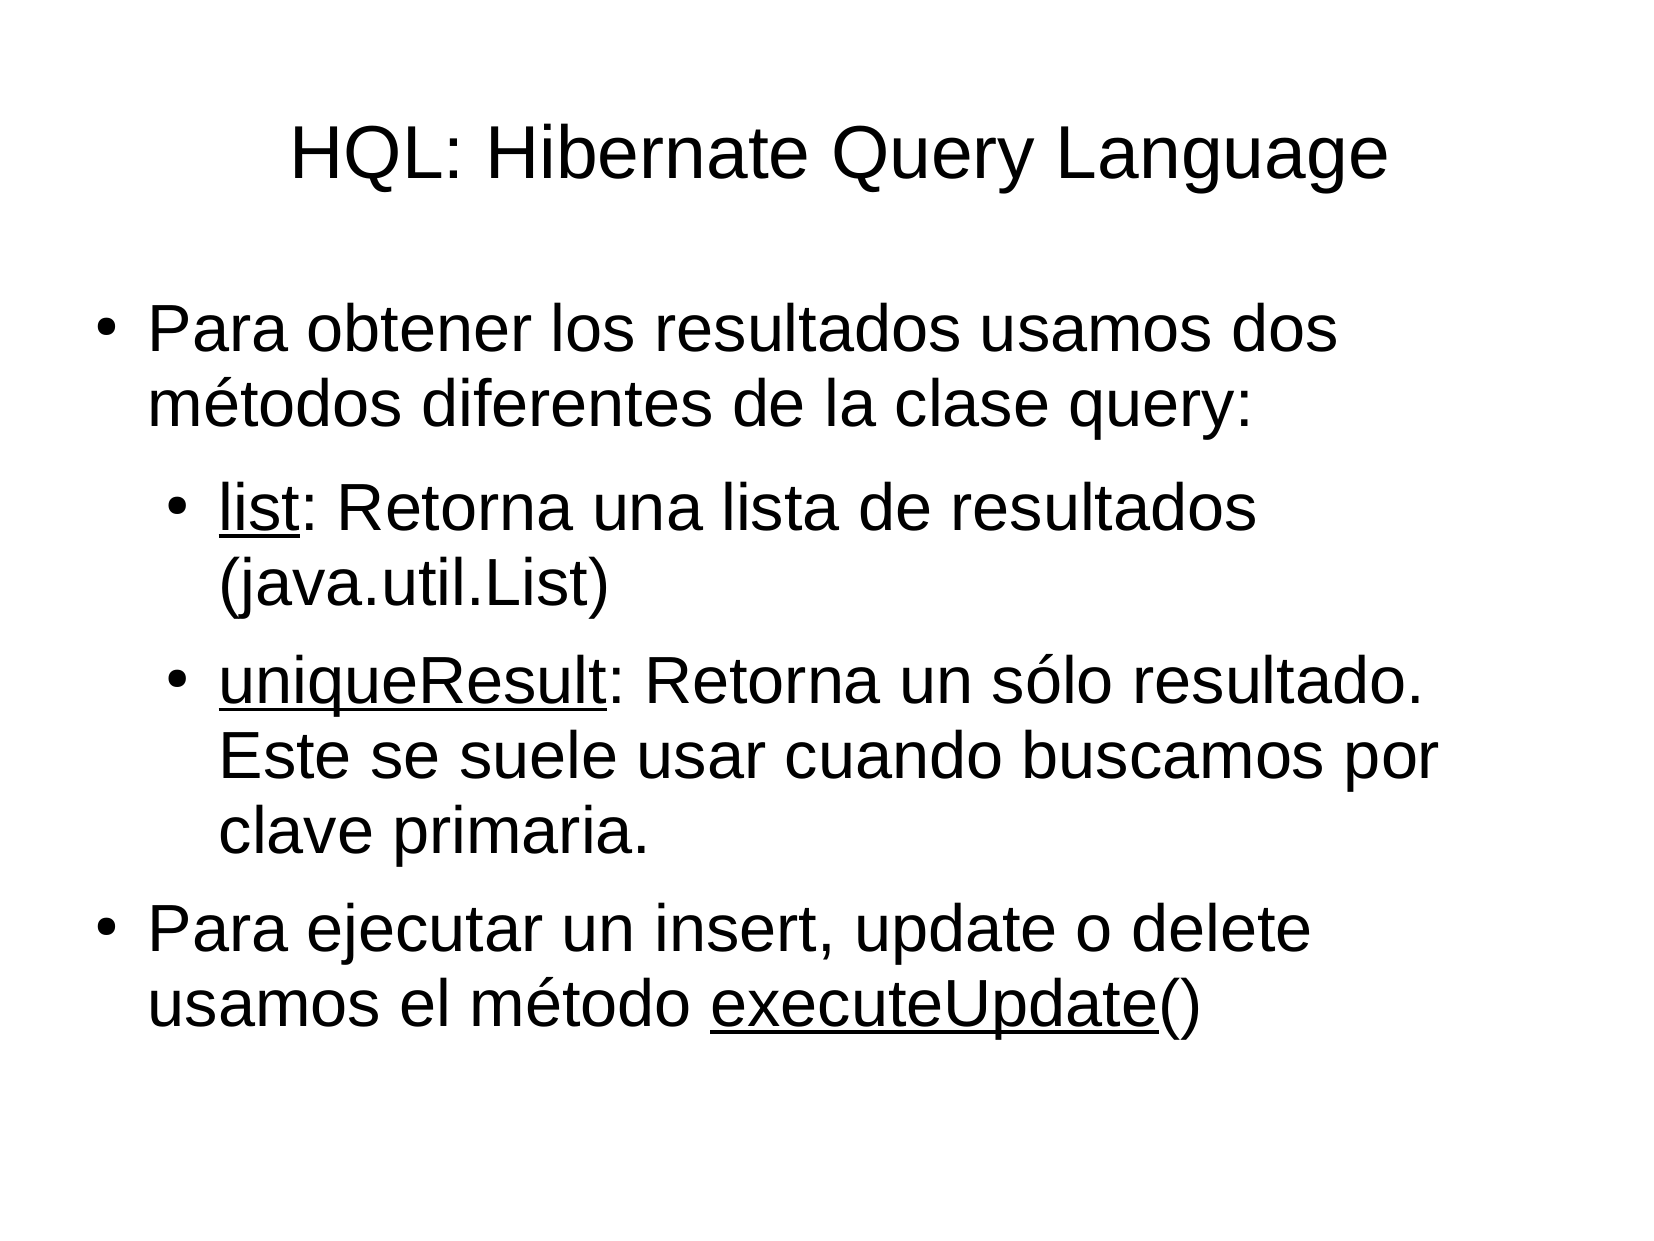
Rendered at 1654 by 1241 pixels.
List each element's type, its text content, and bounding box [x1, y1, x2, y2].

title HQL: Hibernate Query Language [82, 49, 1571, 257]
list Para obtener los resultados usamos dos métodos diferentes de la clase query: list: Retorna una lista de resultados (java.util.List) uniqueResult: Retorna un sólo resultado. Este se suele usar cuando buscamos por clave primaria. Para ejecutar un insert, update o delete usamos el método executeUpdate() [76, 291, 1565, 1110]
